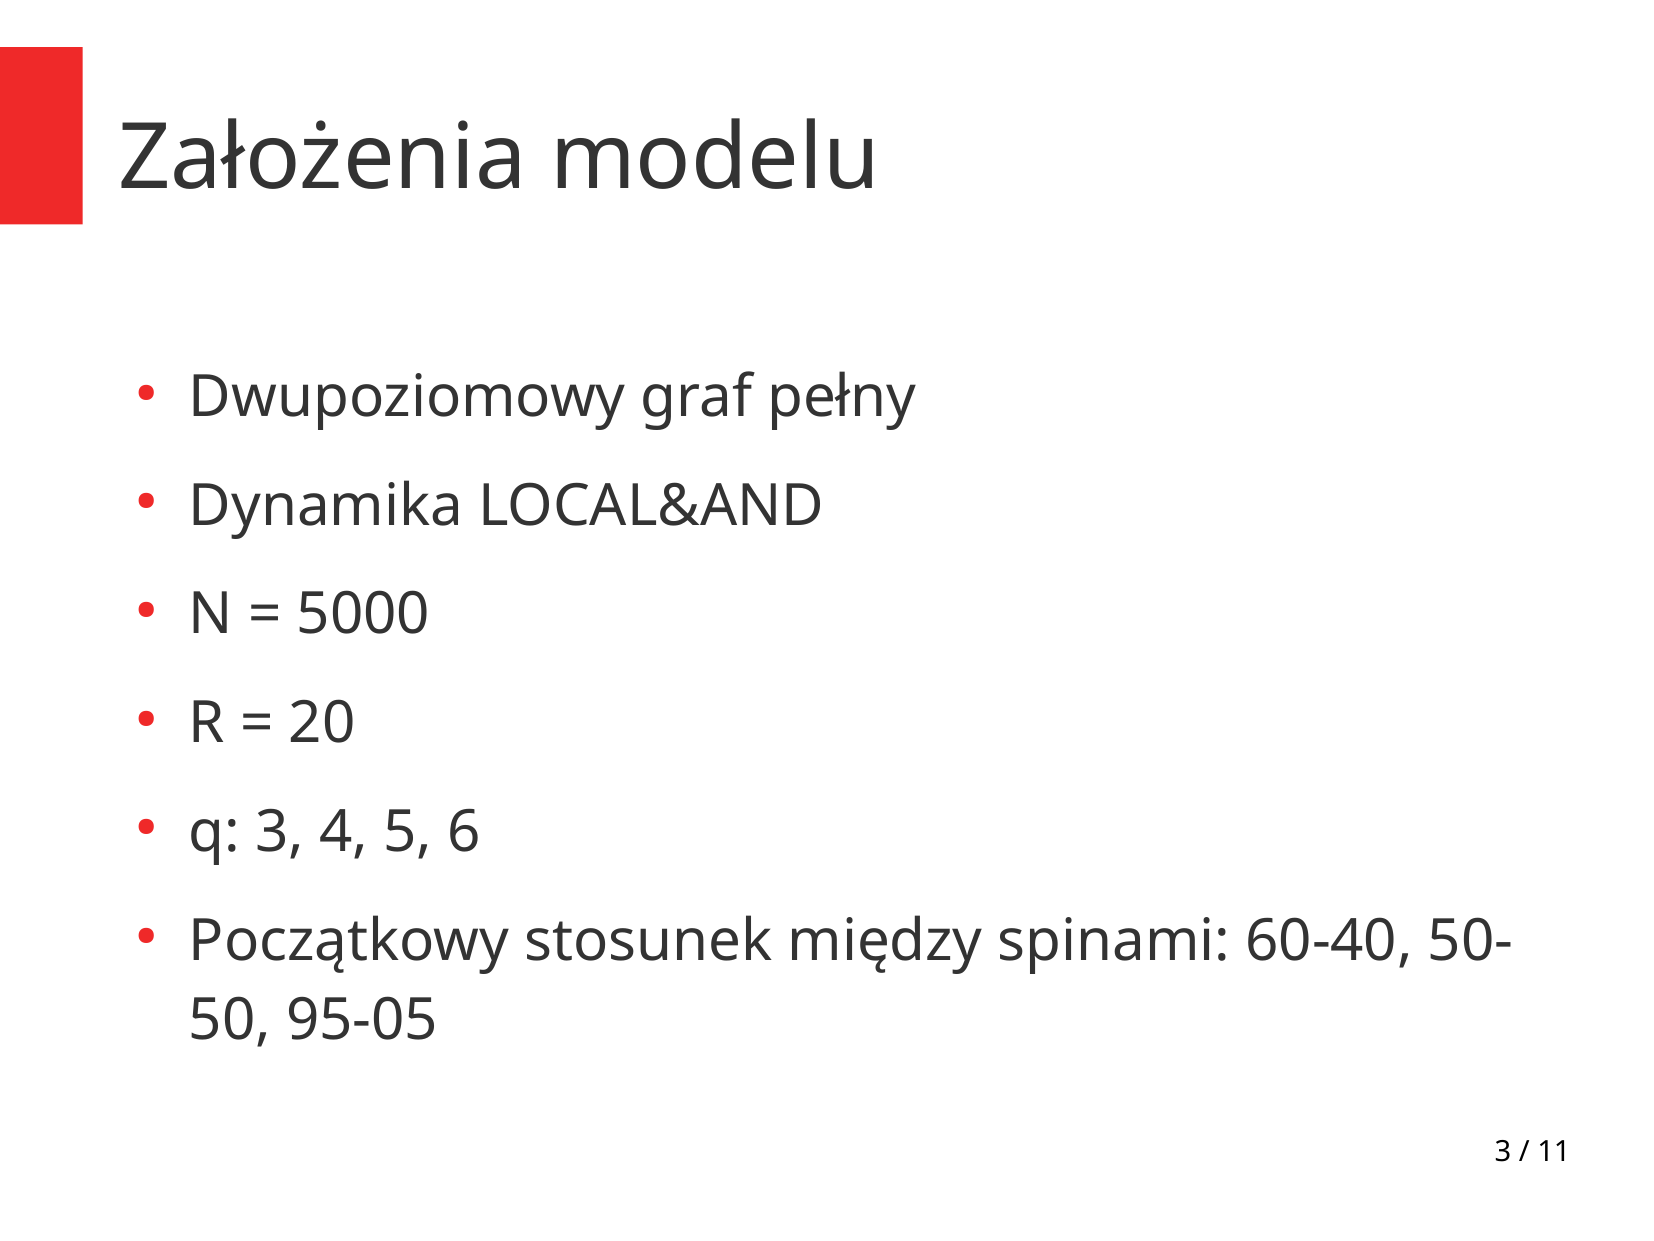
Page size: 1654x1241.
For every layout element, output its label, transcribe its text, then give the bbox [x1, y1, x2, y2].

title Założenia modelu [118, 49, 1571, 257]
list Dwupoziomowy graf pełny Dynamika LOCAL&AND N = 5000 R = 20 q: 3, 4, 5, 6 Początkowy stosunek między spinami: 60-40, 50-50, 95-05 [118, 354, 1536, 1074]
